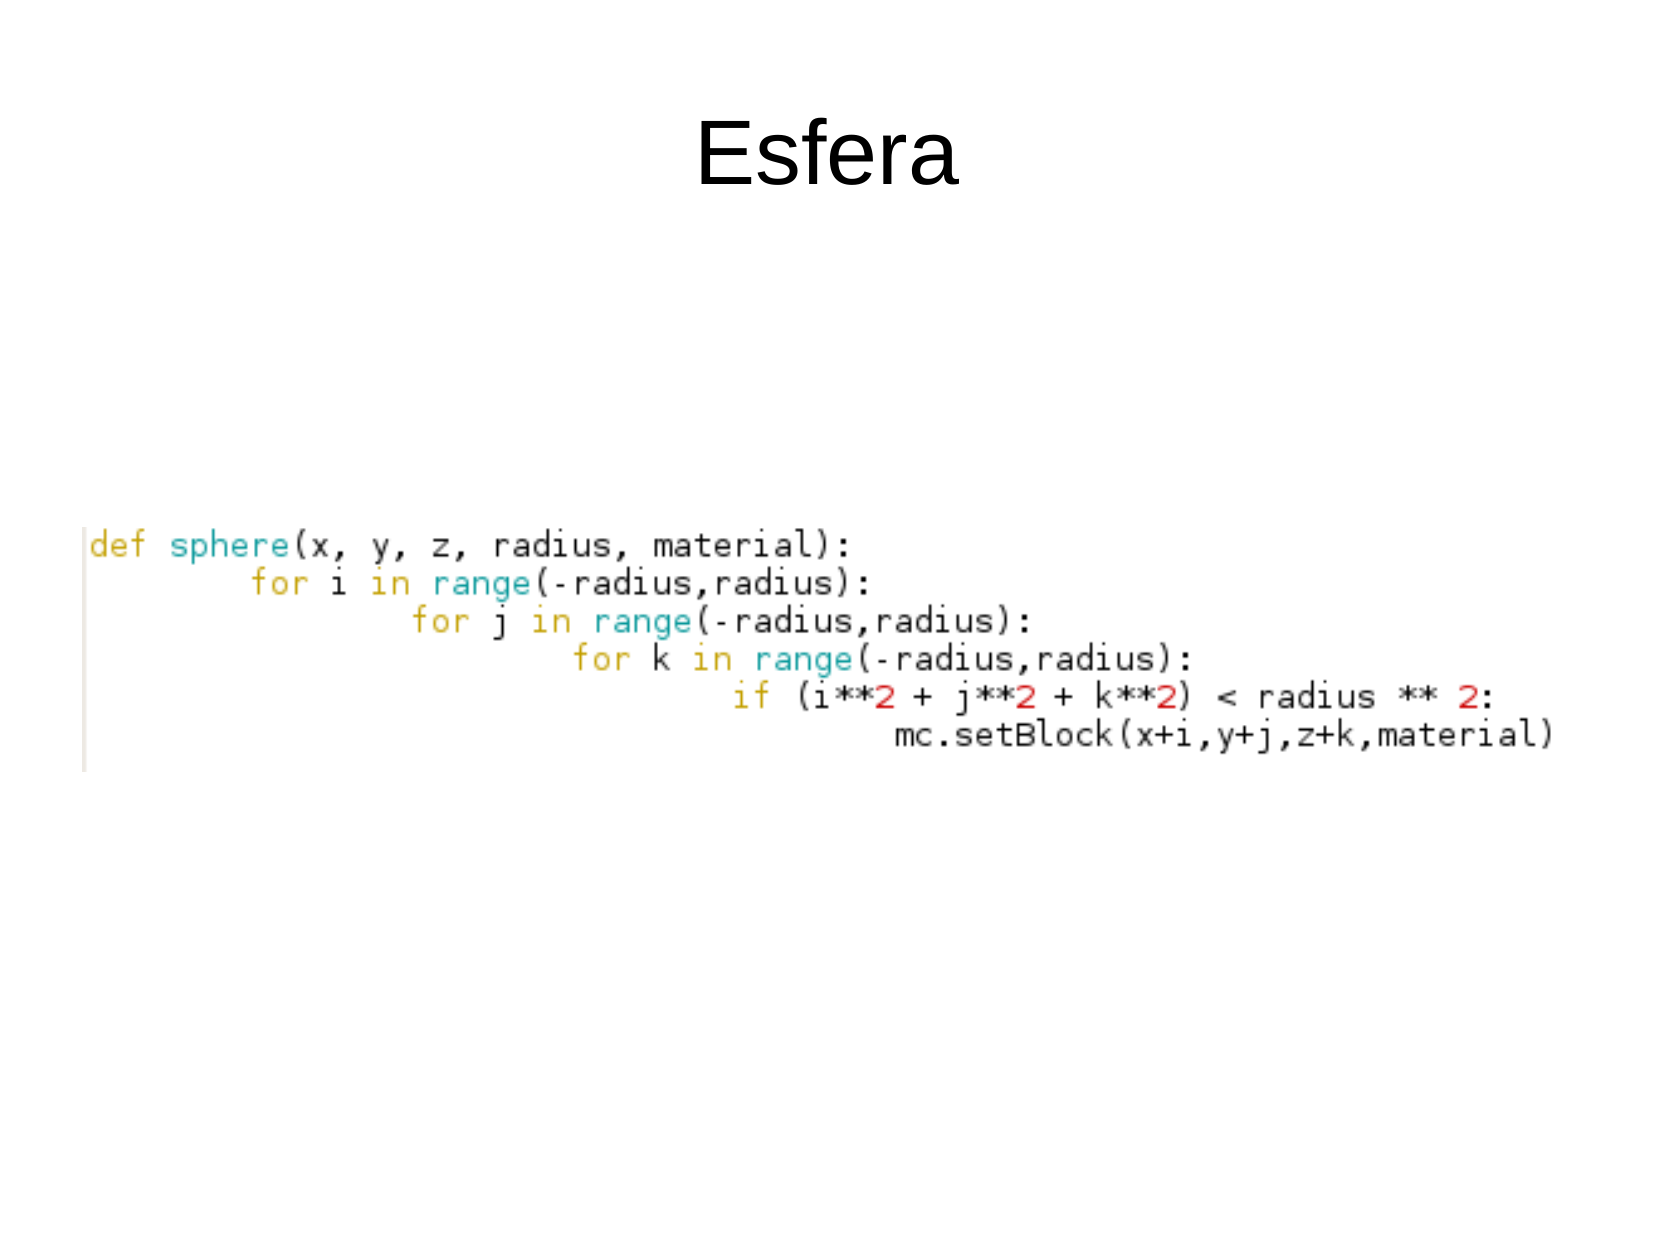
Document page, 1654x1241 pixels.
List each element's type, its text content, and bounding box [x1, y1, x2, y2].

title Esfera [82, 49, 1571, 257]
picture [82, 527, 1571, 772]
